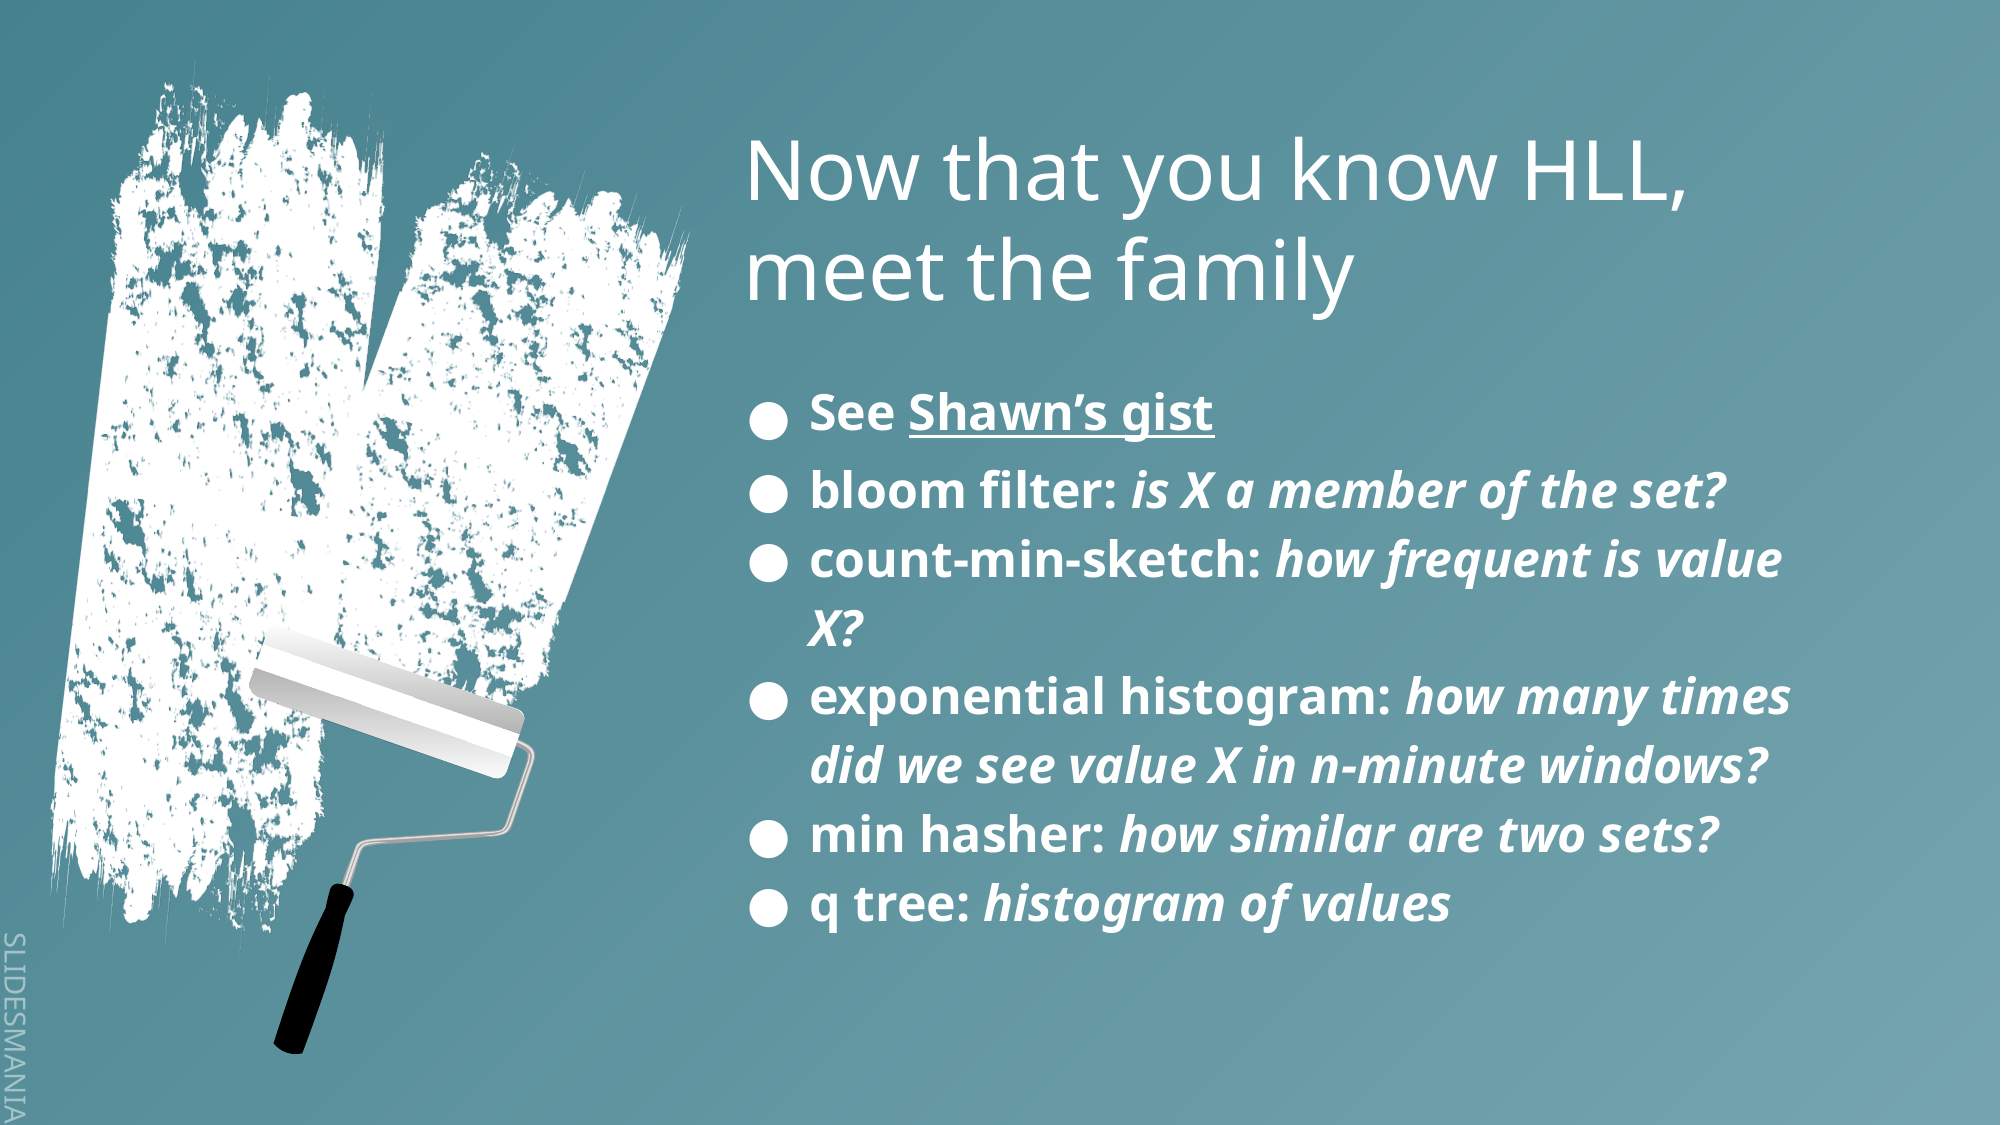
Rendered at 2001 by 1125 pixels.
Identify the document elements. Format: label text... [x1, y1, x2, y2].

picture [50, 57, 691, 959]
list See Shawn’s gist bloom filter: is X a member of the set? count-min-sketch: how frequent is value X? exponential histogram: how many times did we see value X in n-minute windows? min hasher: how similar are two sets? q tree: histogram of values [714, 350, 1856, 1026]
title Now that you know HLL, meet the family [723, 97, 1957, 223]
